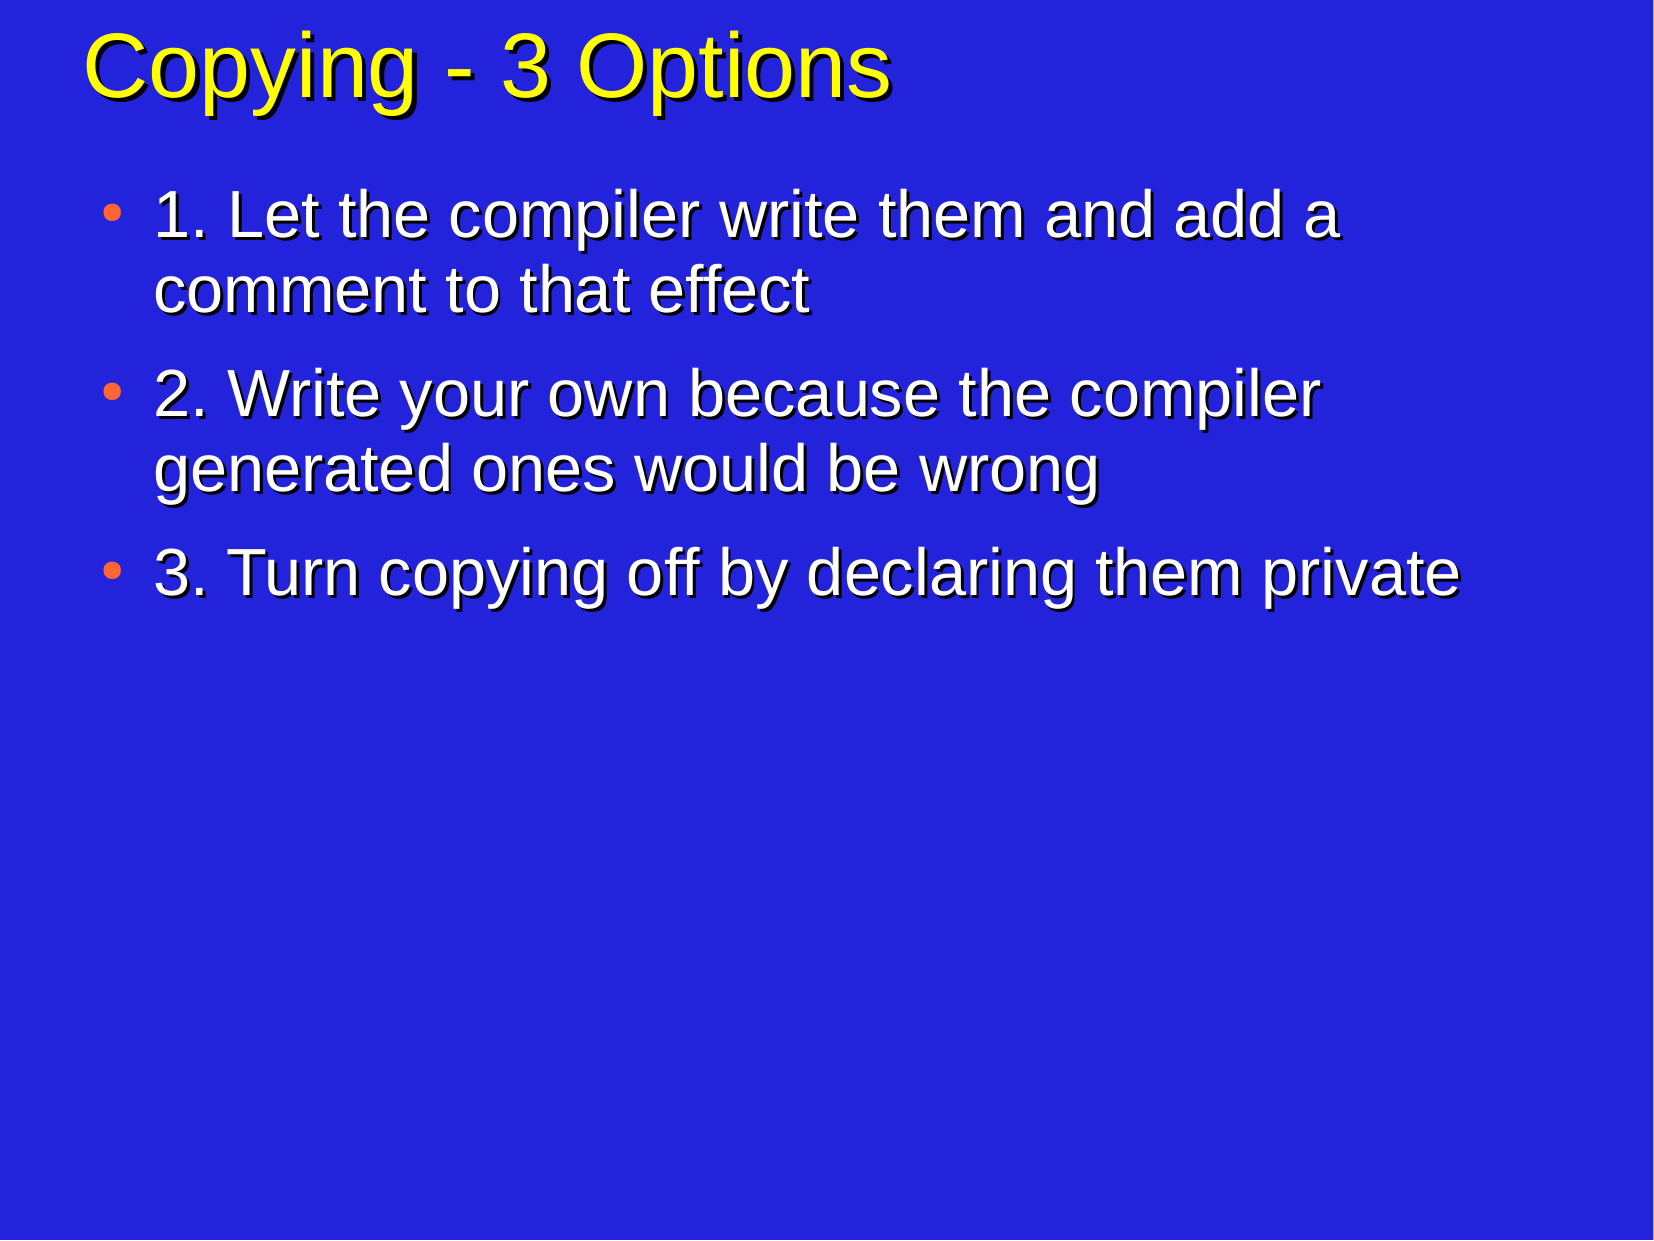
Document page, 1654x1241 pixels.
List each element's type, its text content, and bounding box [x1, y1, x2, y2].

list 1. Let the compiler write them and add a comment to that effect 2. Write your own because the compiler generated ones would be wrong 3. Turn copying off by declaring them private [82, 177, 1571, 1182]
title Copying - 3 Options [82, 2, 1571, 130]
